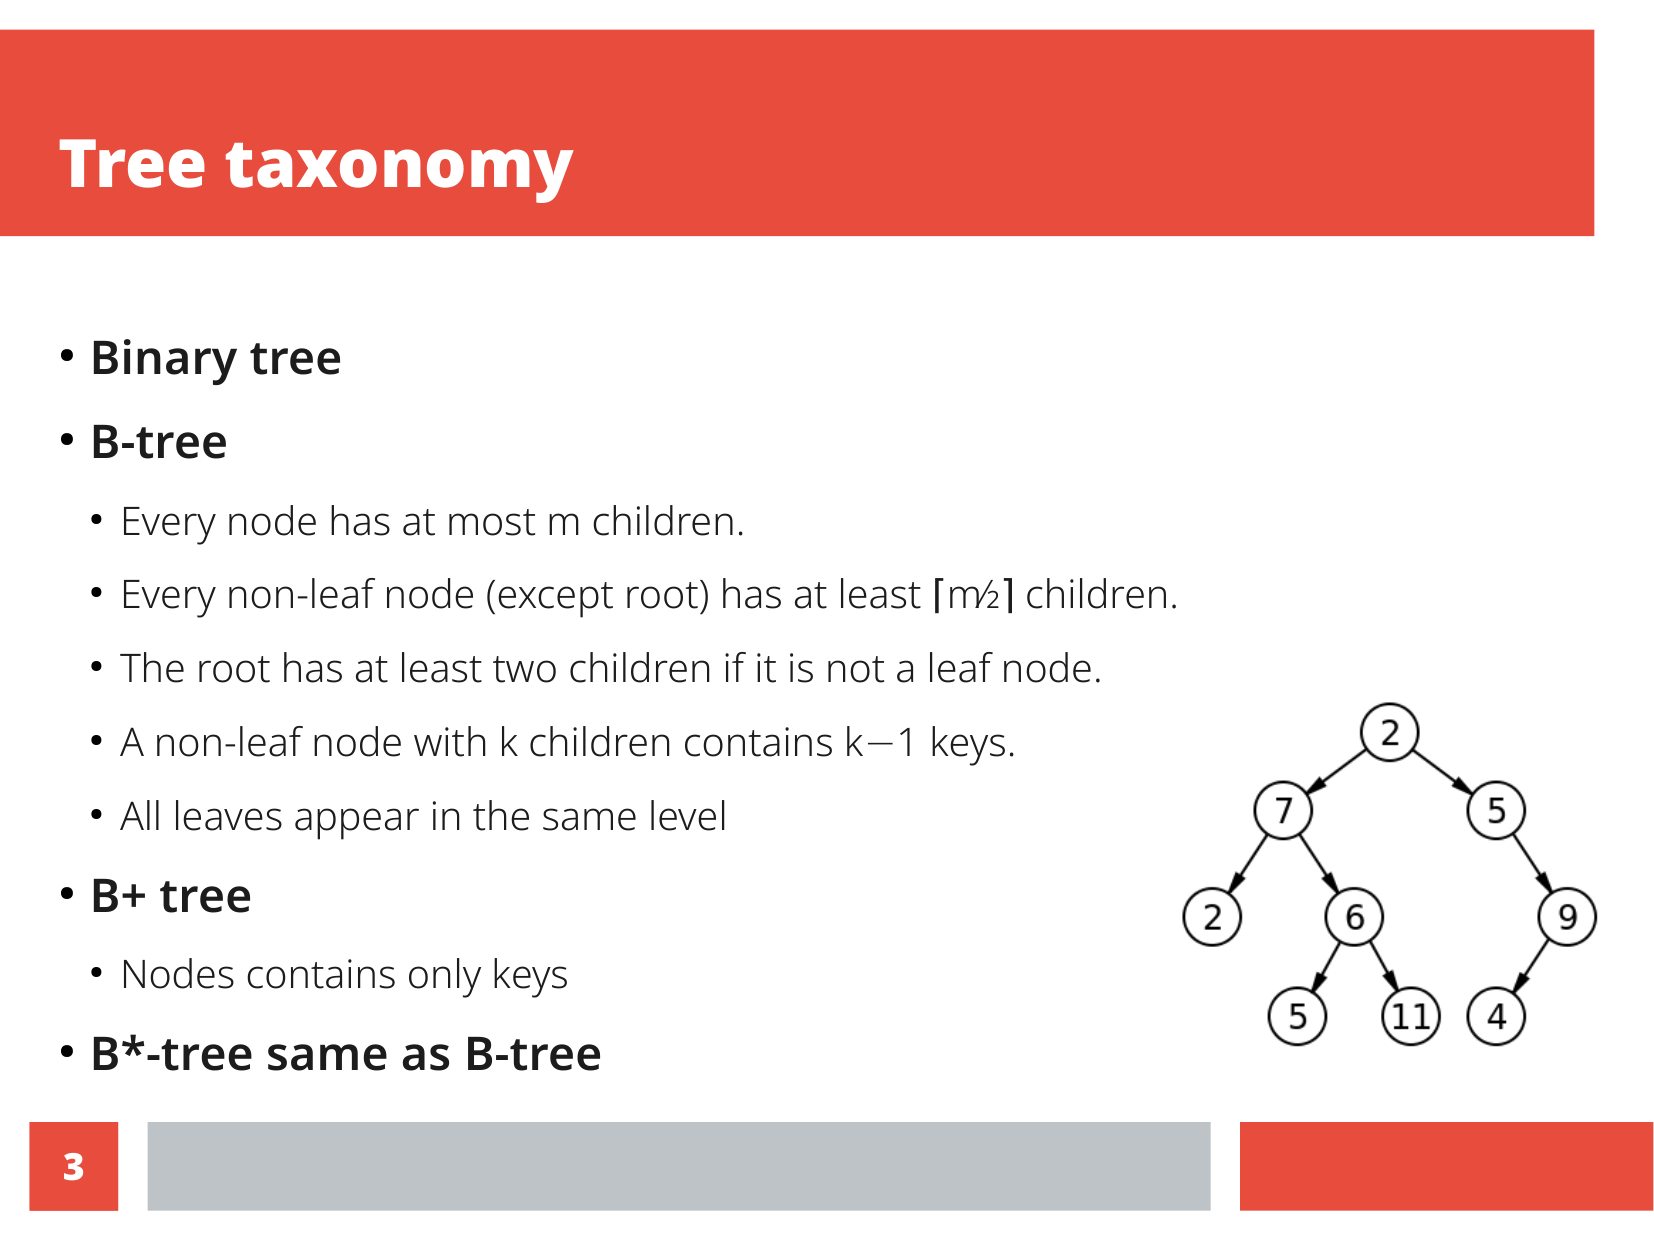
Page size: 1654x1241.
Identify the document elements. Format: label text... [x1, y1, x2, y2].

picture [1177, 697, 1603, 1052]
title Tree taxonomy [59, 59, 1595, 207]
list Binary tree B-tree Every node has at most m children. Every non-leaf node (except root) has at least ⌈m⁄2⌉ children. The root has at least two children if it is not a leaf node. A non-leaf node with k children contains k−1 keys. All leaves appear in the same level B+ tree Nodes contains only keys B*-tree same as B-tree [59, 324, 1565, 1093]
